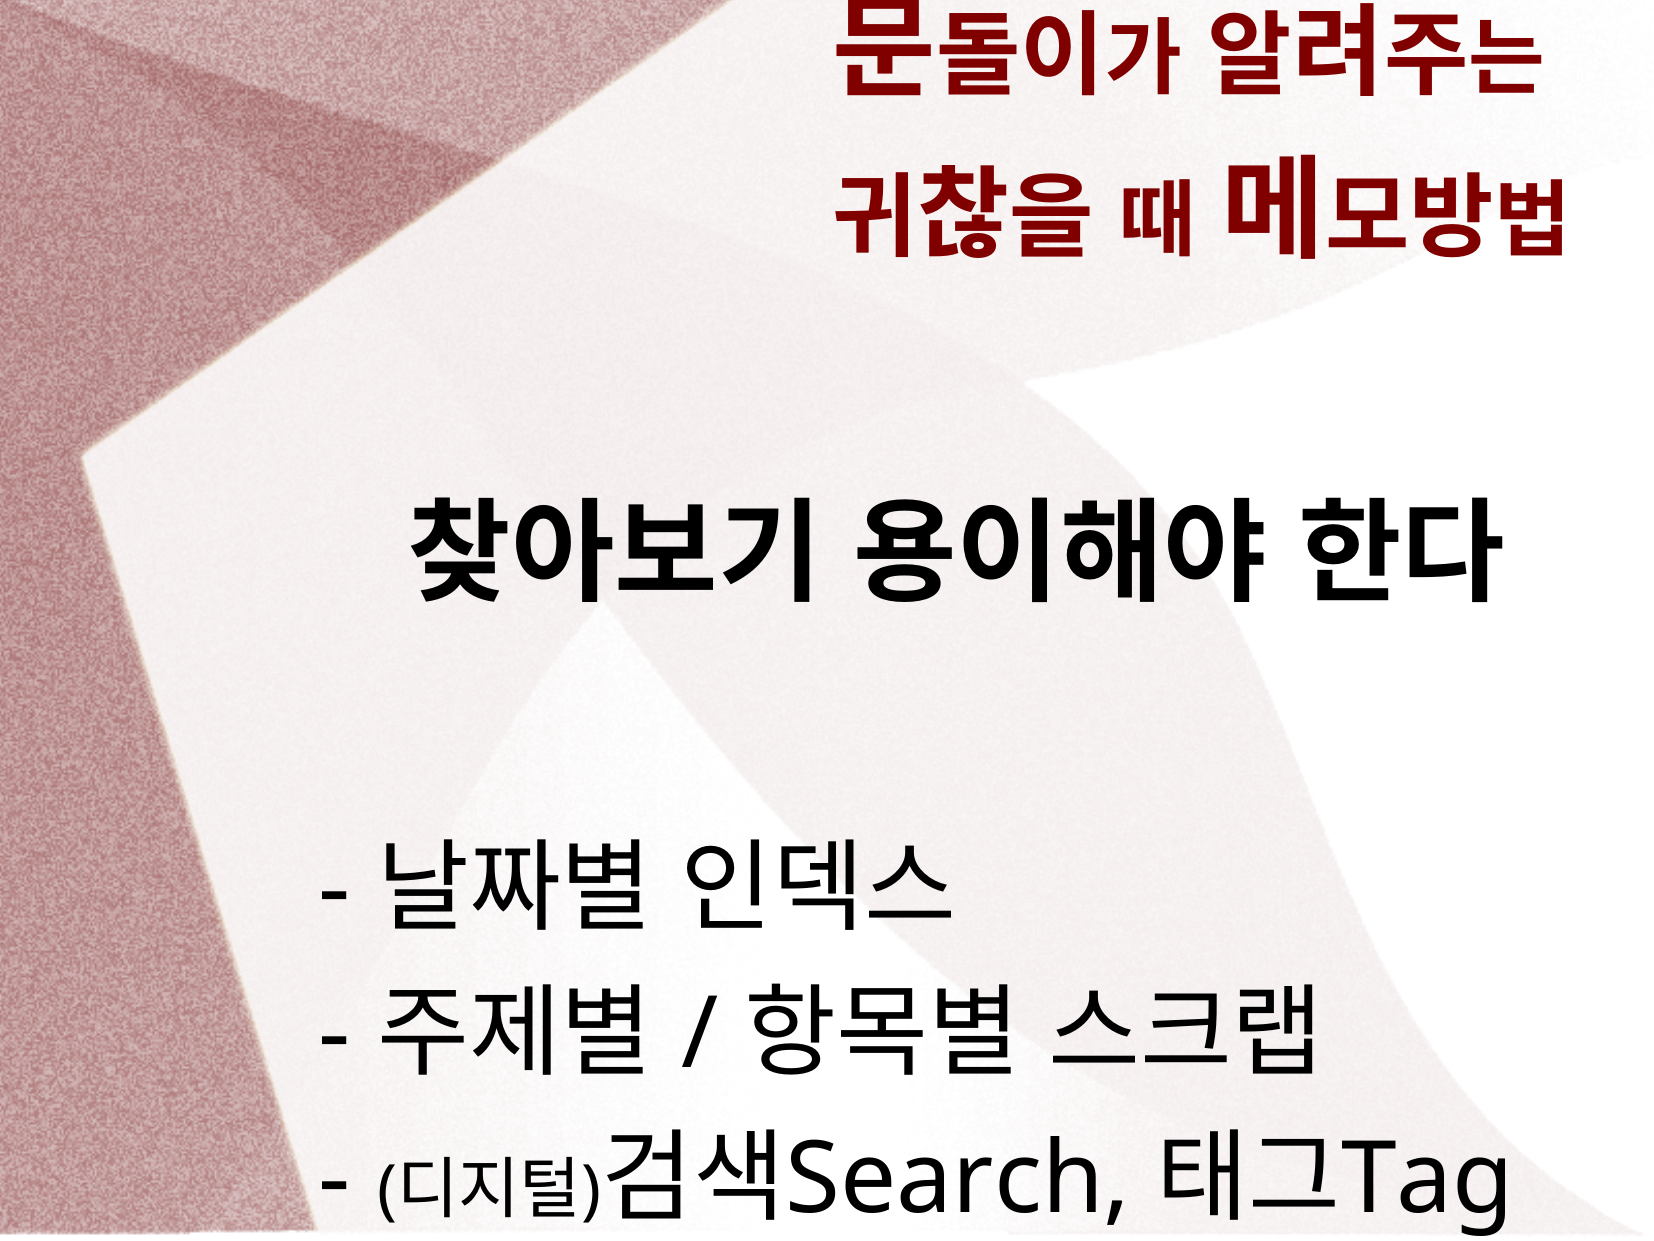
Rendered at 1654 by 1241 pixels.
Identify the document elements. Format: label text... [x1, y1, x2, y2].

title 문돌이가 알려주는 귀찮을 때 메모방법 [82, 25, 1571, 334]
picture [863, 9, 904, 24]
picture [0, 0, 1654, 1241]
subtitle 찾아보기 용이해야 한다 - 날짜별 인덱스 - 주제별 / 항목별 스크랩 - (디지털)검색Search, 태그Tag [318, 448, 1595, 1176]
